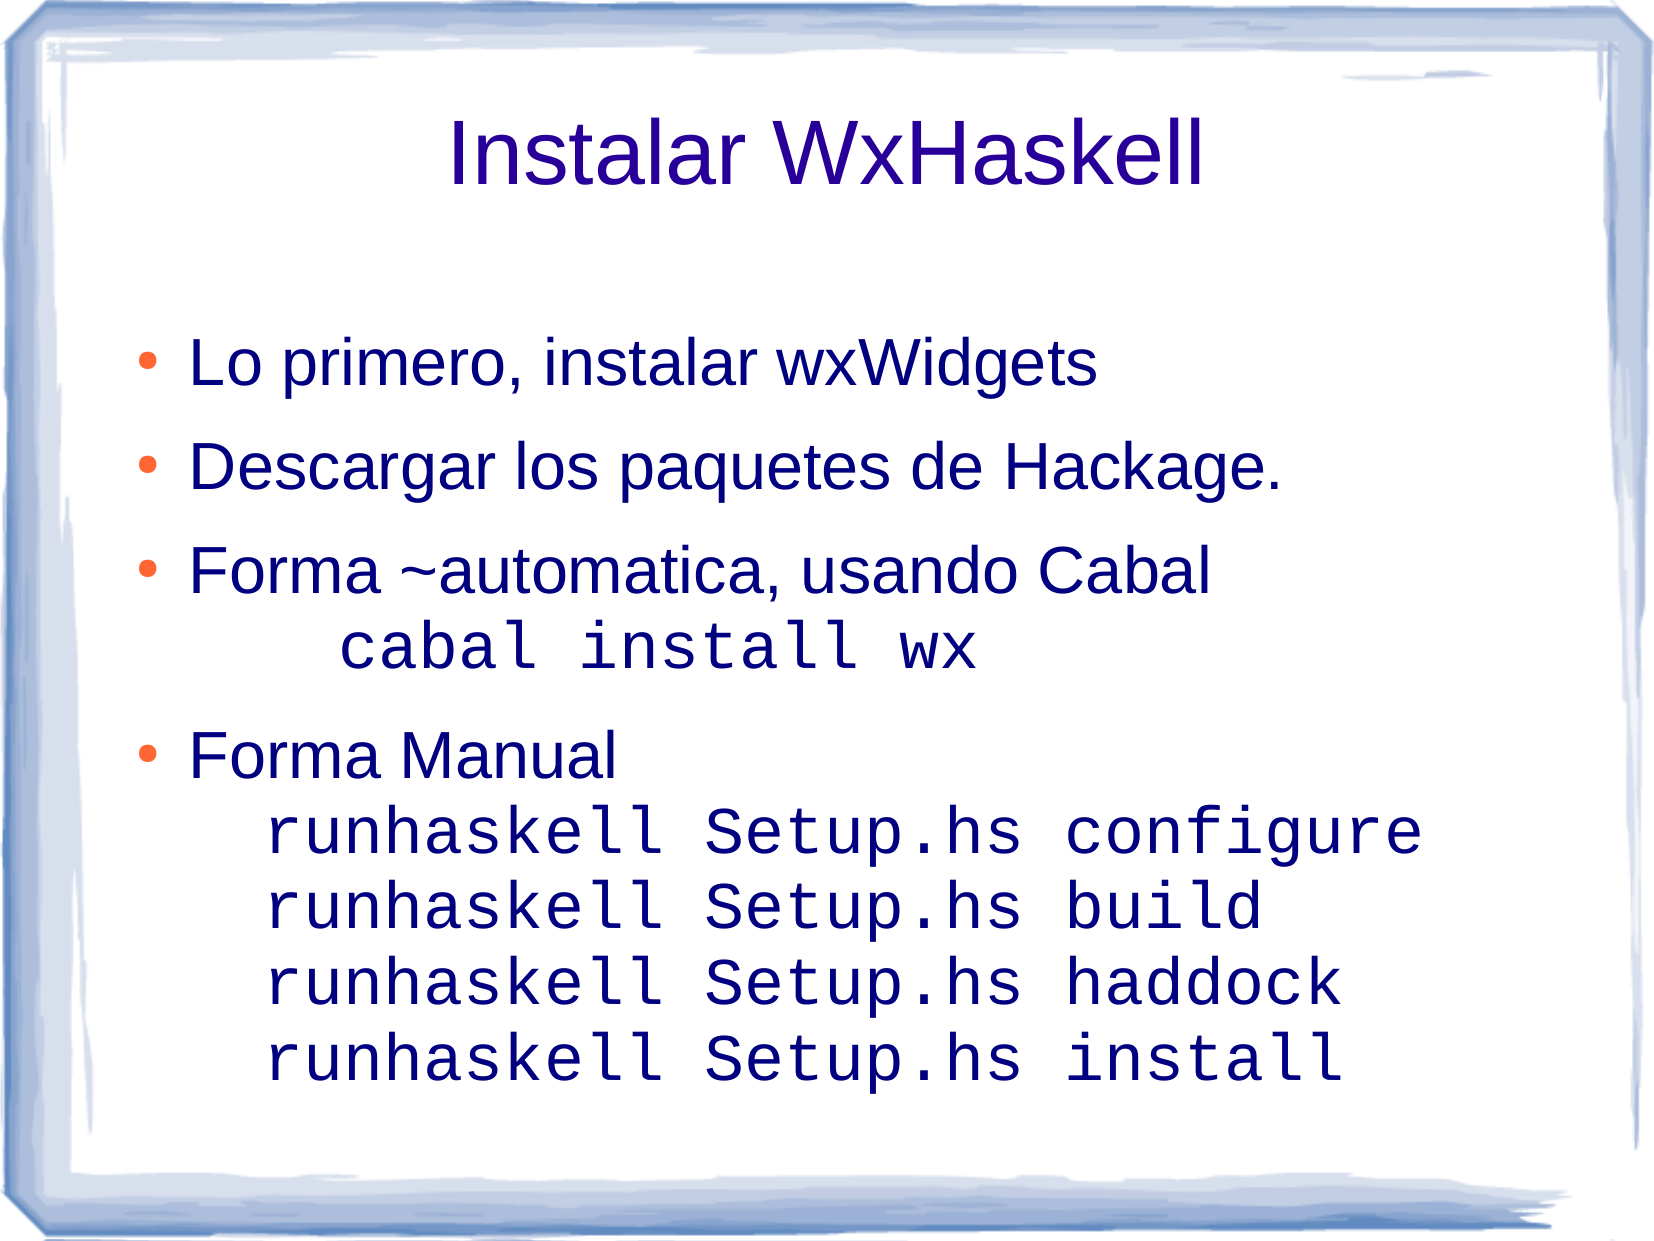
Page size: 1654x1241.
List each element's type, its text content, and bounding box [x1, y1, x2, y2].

title Instalar WxHaskell [82, 49, 1571, 257]
picture [0, 0, 1654, 1241]
list Lo primero, instalar wxWidgets Descargar los paquetes de Hackage. Forma ~automatica, usando Cabal cabal install wx Forma Manual runhaskell Setup.hs configure runhaskell Setup.hs build runhaskell Setup.hs haddock runhaskell Setup.hs install [118, 324, 1571, 1101]
